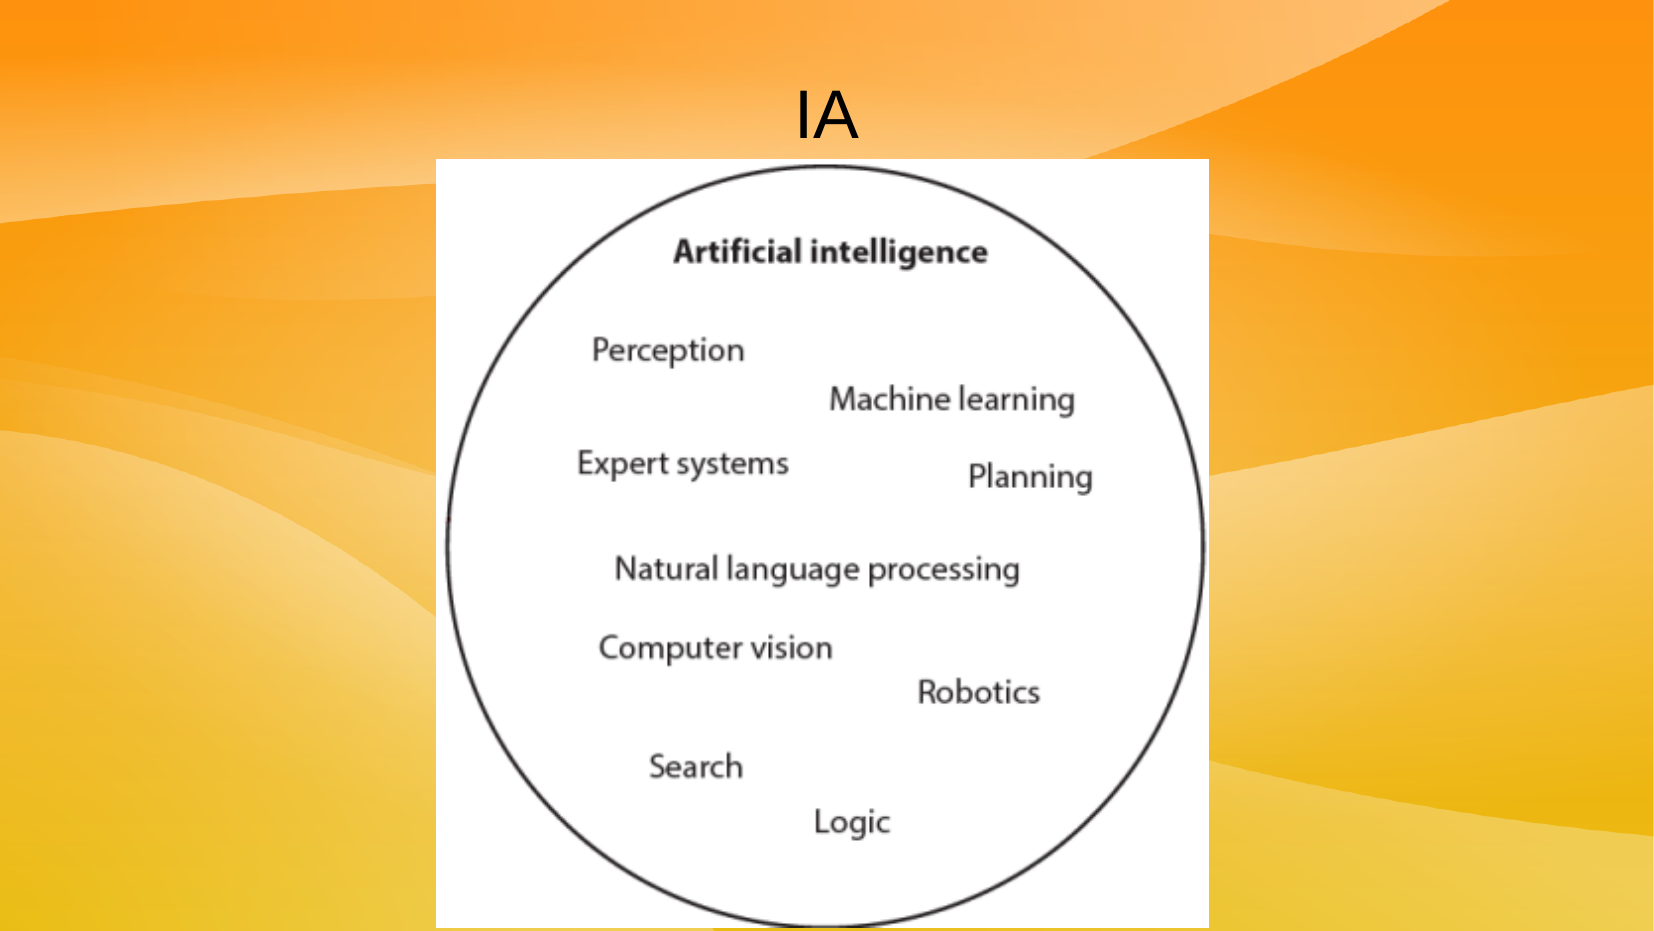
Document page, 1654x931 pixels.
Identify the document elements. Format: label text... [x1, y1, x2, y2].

title IA [82, 37, 1571, 193]
picture [0, 0, 1654, 931]
